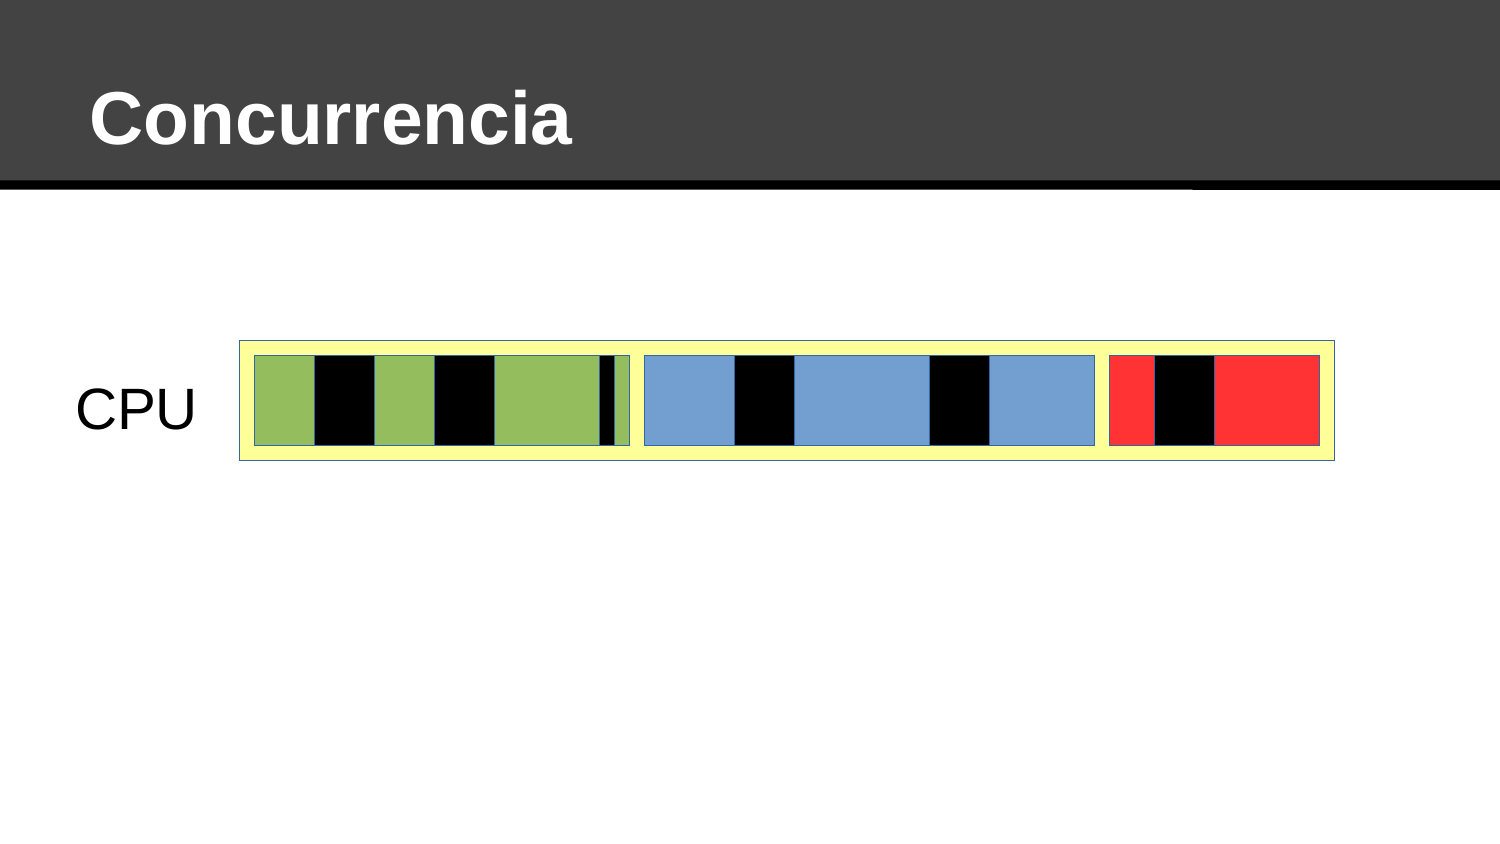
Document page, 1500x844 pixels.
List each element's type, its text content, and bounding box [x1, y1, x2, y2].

text_box [239, 340, 1335, 461]
text_box CPU [60, 364, 213, 444]
text_box Concurrencia [74, 33, 1425, 175]
